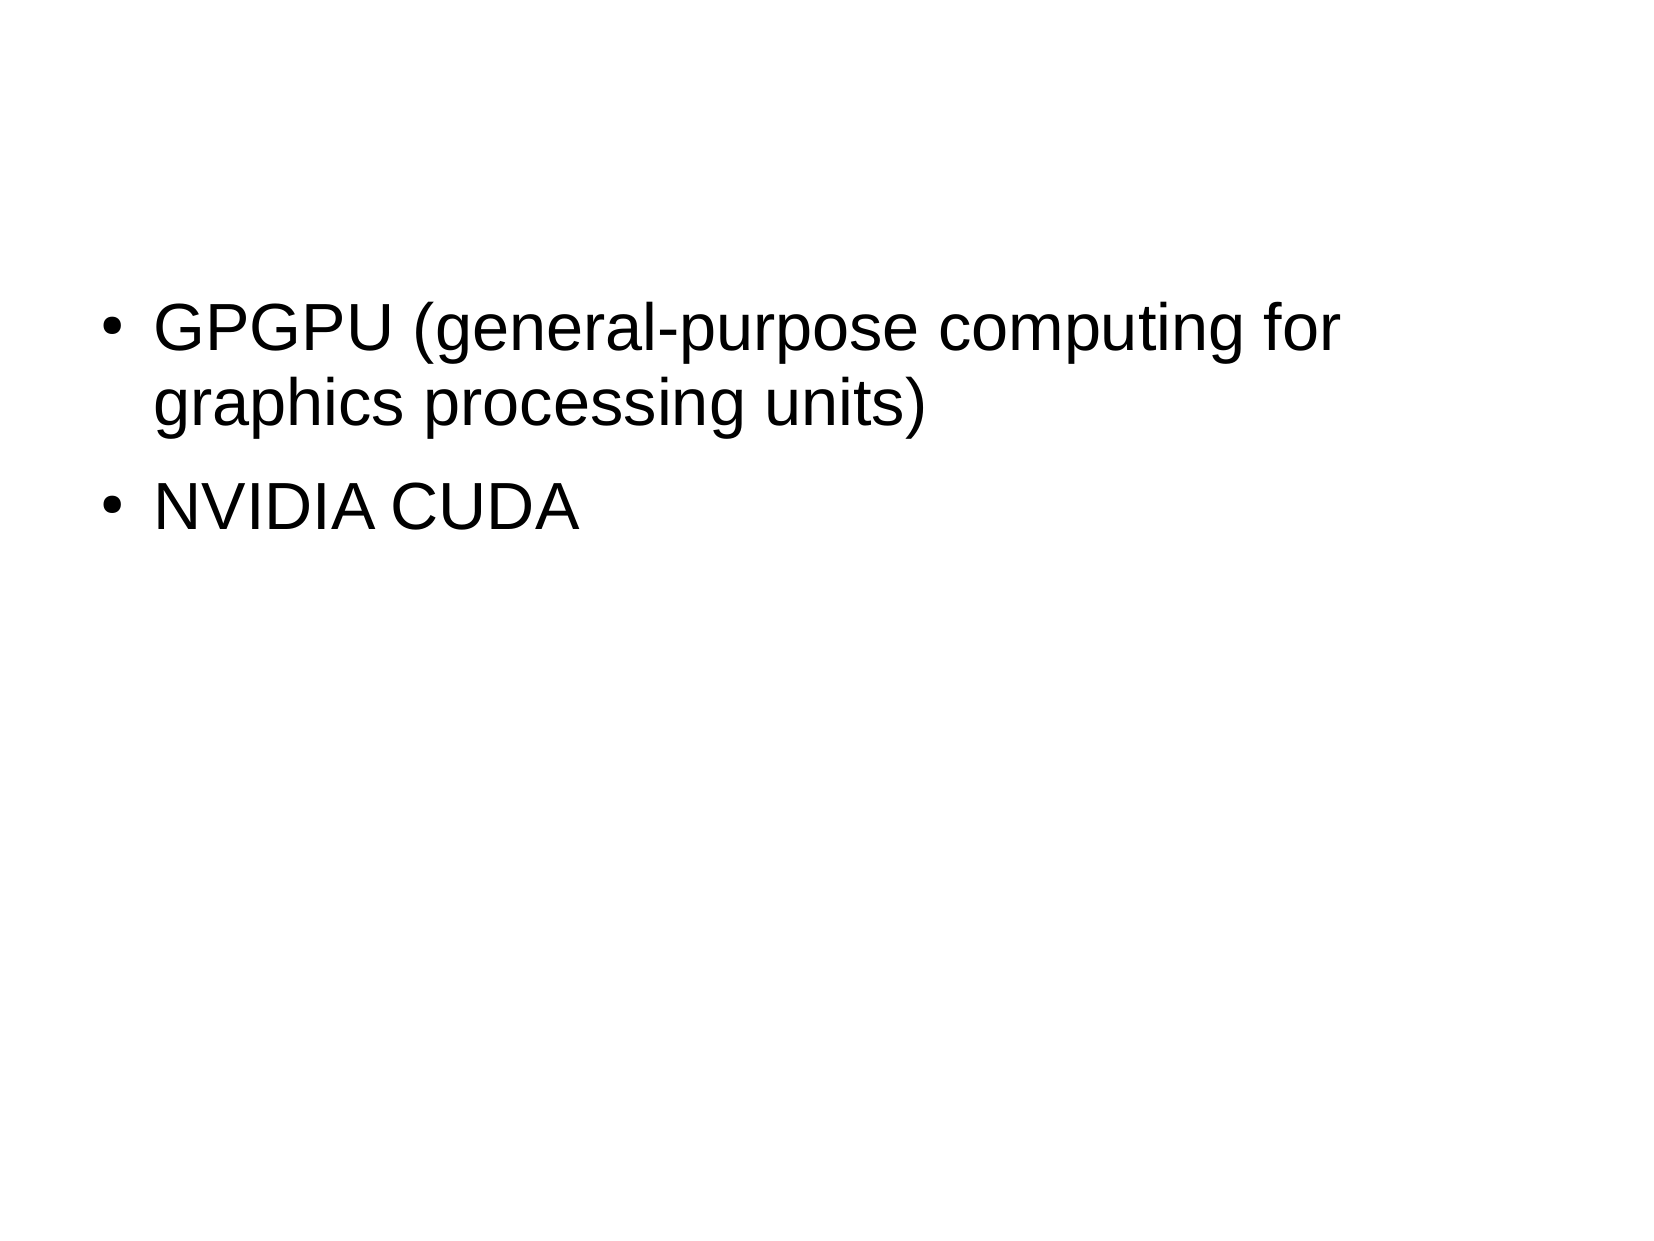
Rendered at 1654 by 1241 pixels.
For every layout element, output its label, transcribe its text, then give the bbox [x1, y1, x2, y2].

list GPGPU (general-purpose computing for graphics processing units) NVIDIA CUDA [82, 290, 1571, 1010]
